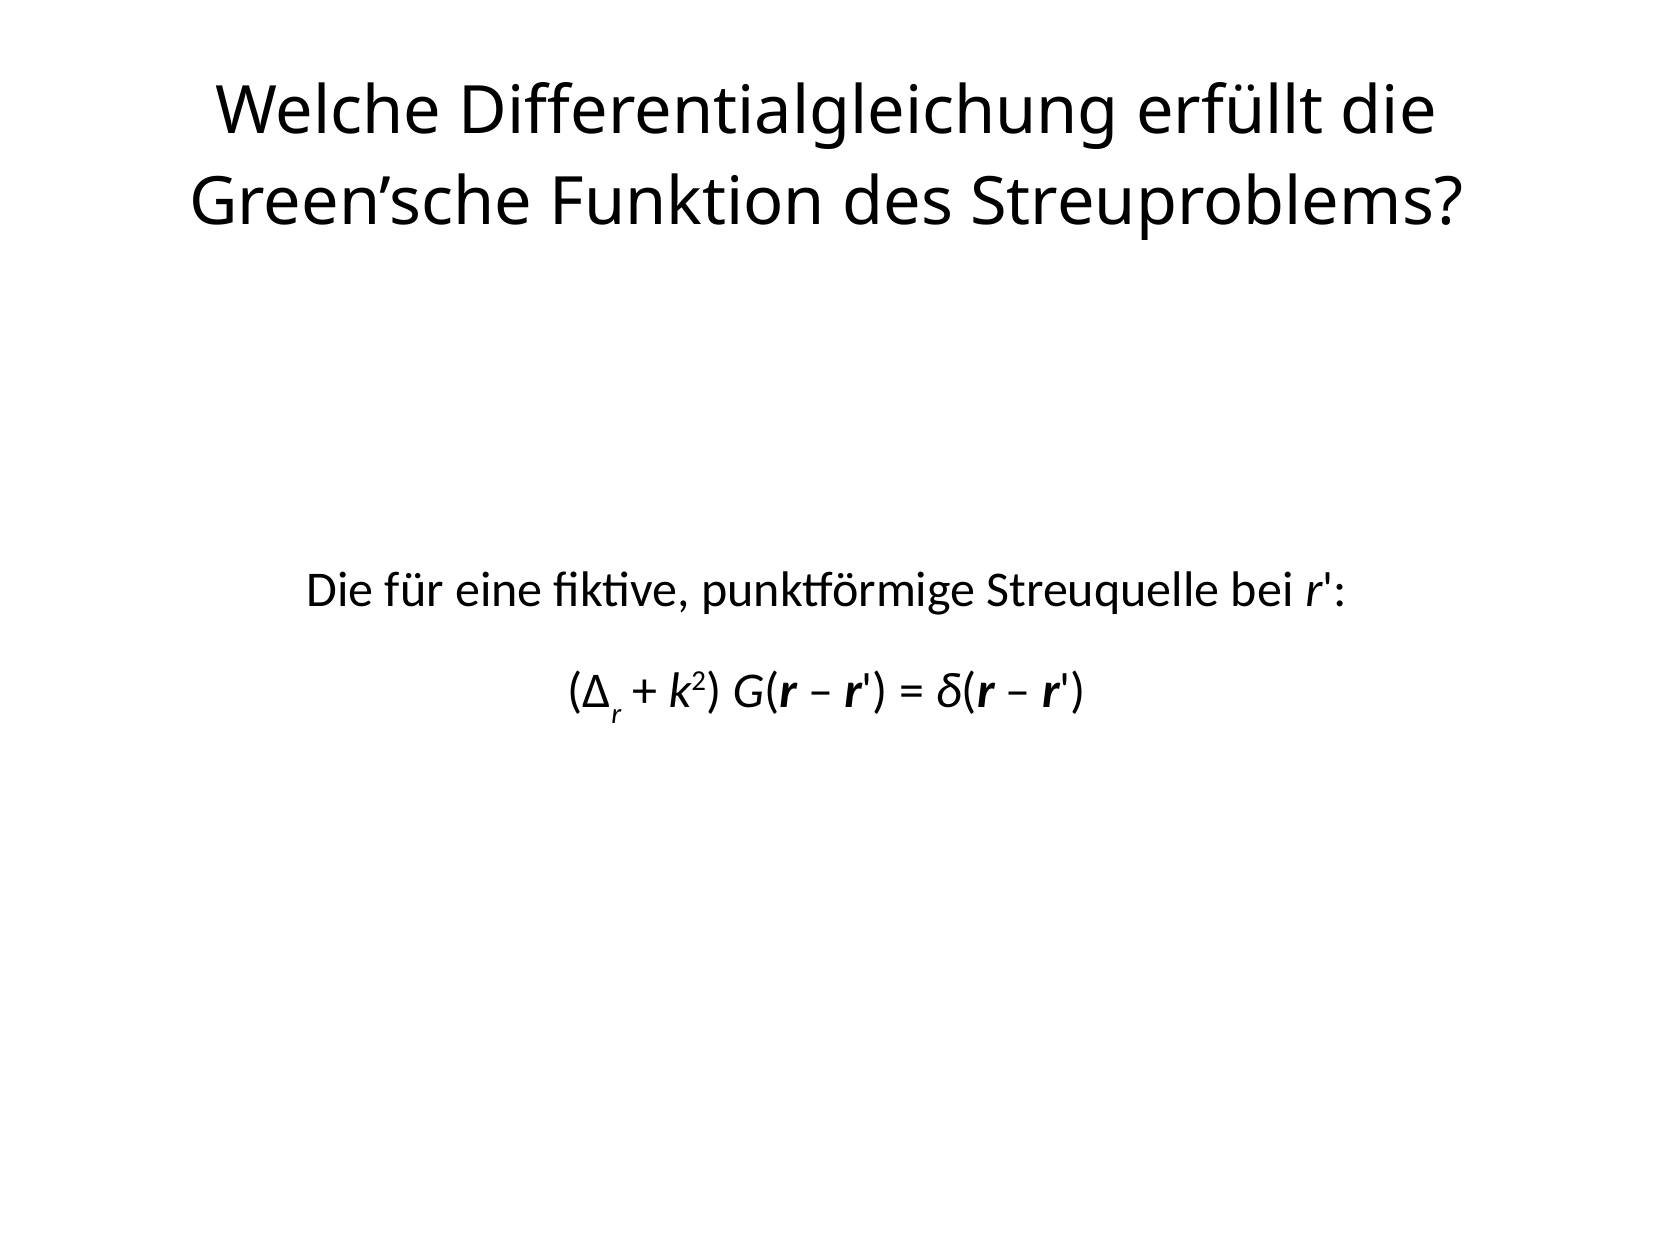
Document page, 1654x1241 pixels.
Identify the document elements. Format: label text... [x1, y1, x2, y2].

title Welche Differentialgleichung erfüllt die Green’sche Funktion des Streuproblems? [82, 49, 1571, 257]
subtitle Die für eine fiktive, punktförmige Streuquelle bei r': (Δr + k2) G(r – r') = δ(r – r') [82, 290, 1571, 1010]
